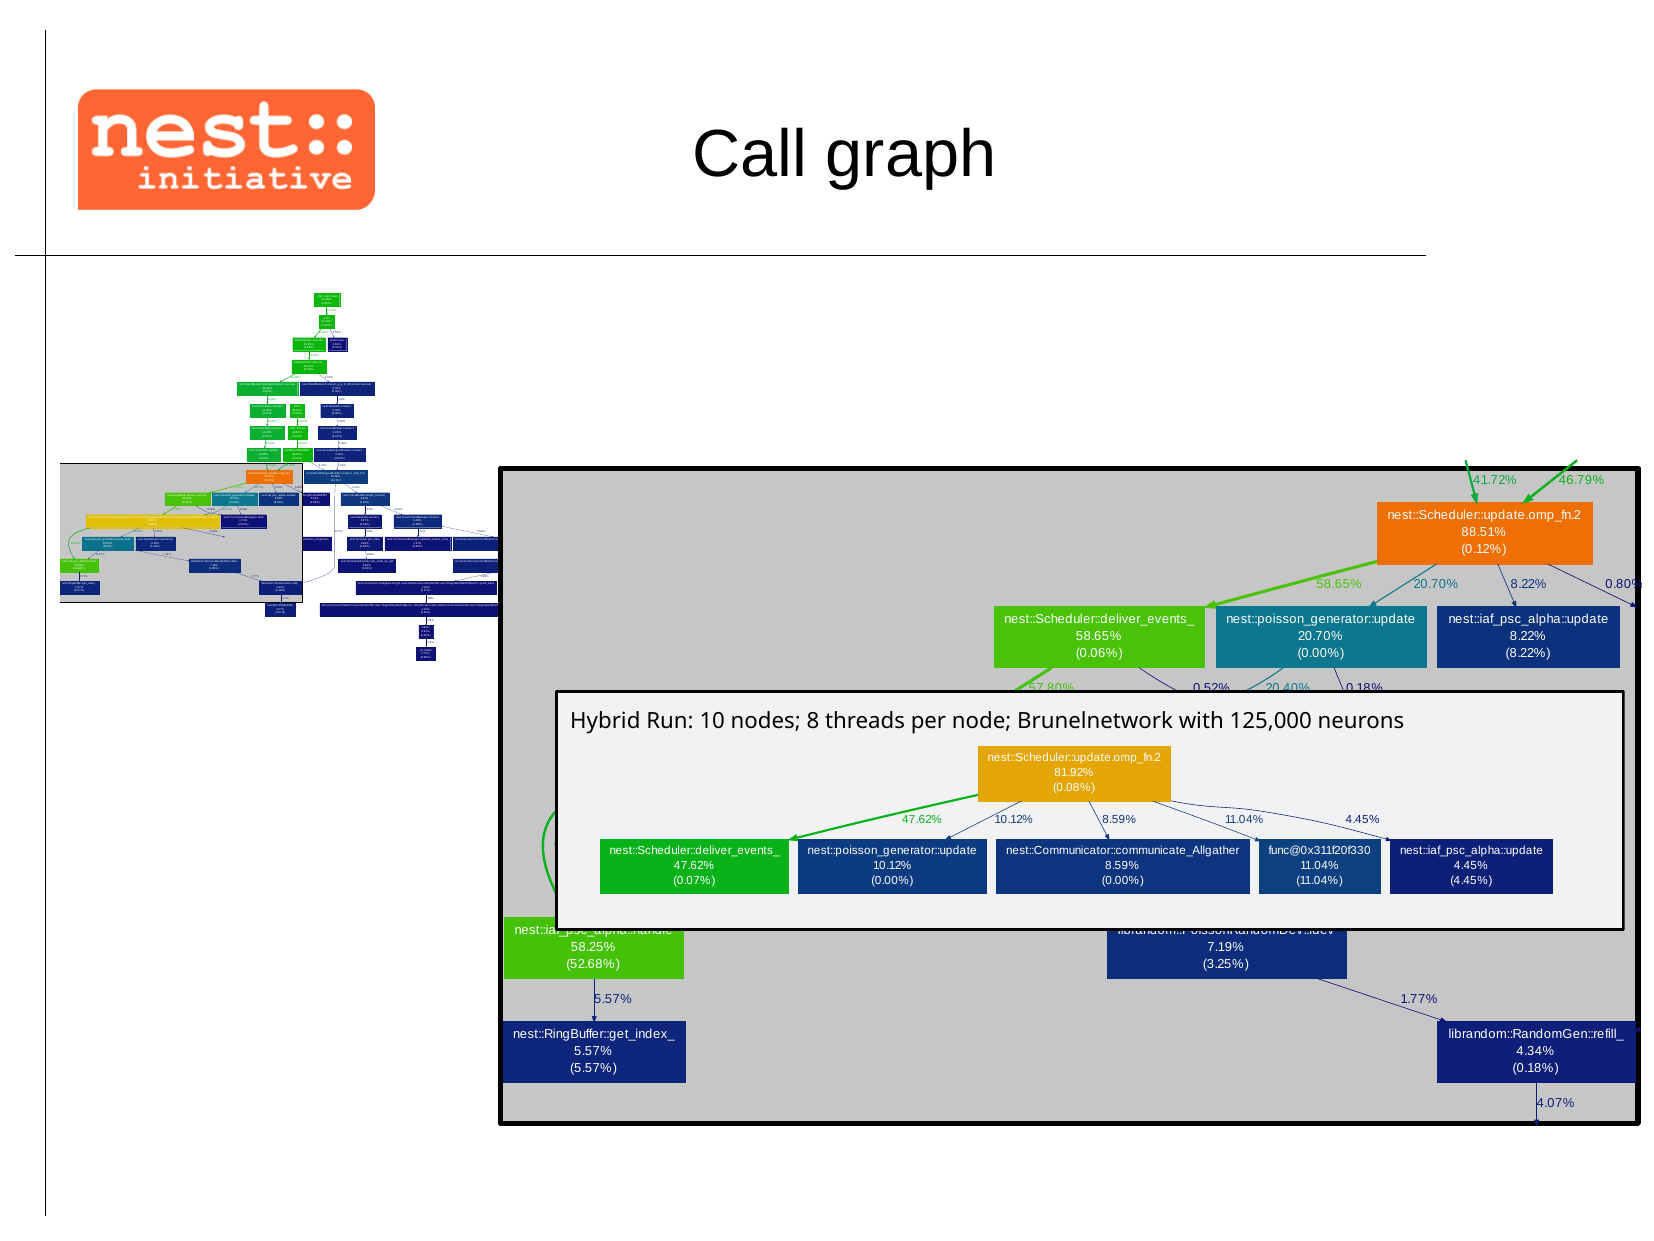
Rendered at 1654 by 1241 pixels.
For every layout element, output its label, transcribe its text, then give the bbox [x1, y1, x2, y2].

picture [60, 285, 1642, 1126]
picture [78, 89, 376, 211]
title Call graph [82, 49, 1571, 257]
